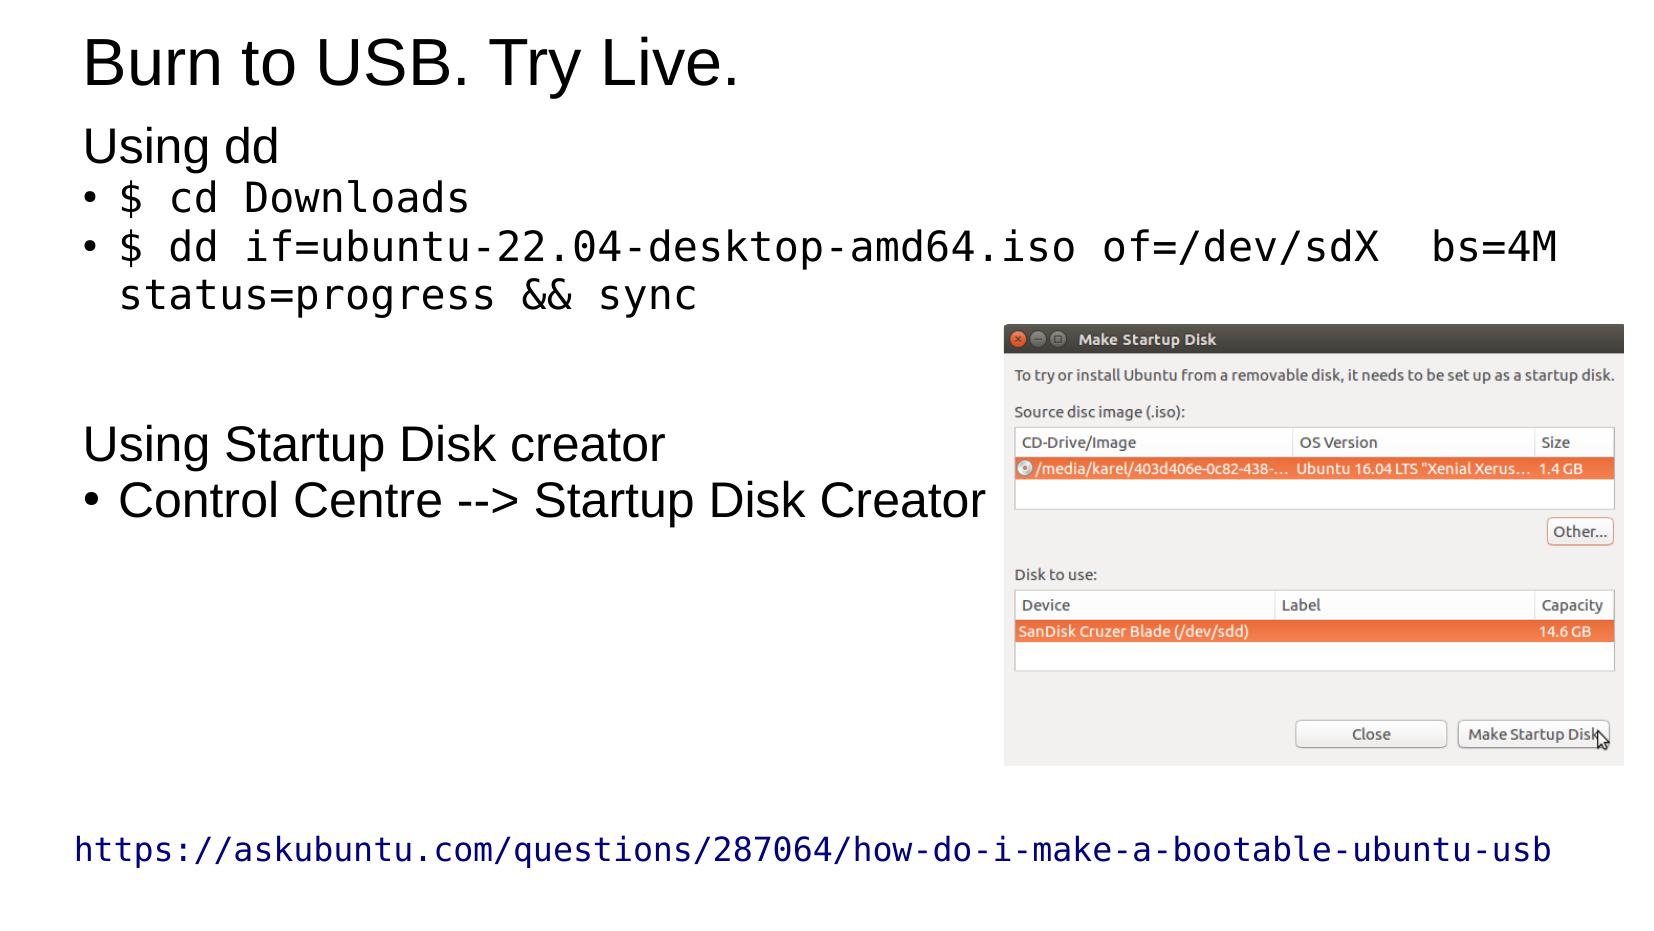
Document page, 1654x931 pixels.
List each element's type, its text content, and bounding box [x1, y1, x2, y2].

text_box https://askubuntu.com/questions/287064/how-do-i-make-a-bootable-ubuntu-usb [59, 823, 1601, 877]
picture [1003, 324, 1624, 766]
title Burn to USB. Try Live. [82, 25, 1571, 101]
text_box Using dd $ cd Downloads $ dd if=ubuntu-22.04-desktop-amd64.iso of=/dev/sdX bs=4M status=progress && sync Using Startup Disk creator Control Centre --> Startup Disk Creator [82, 118, 1571, 658]
